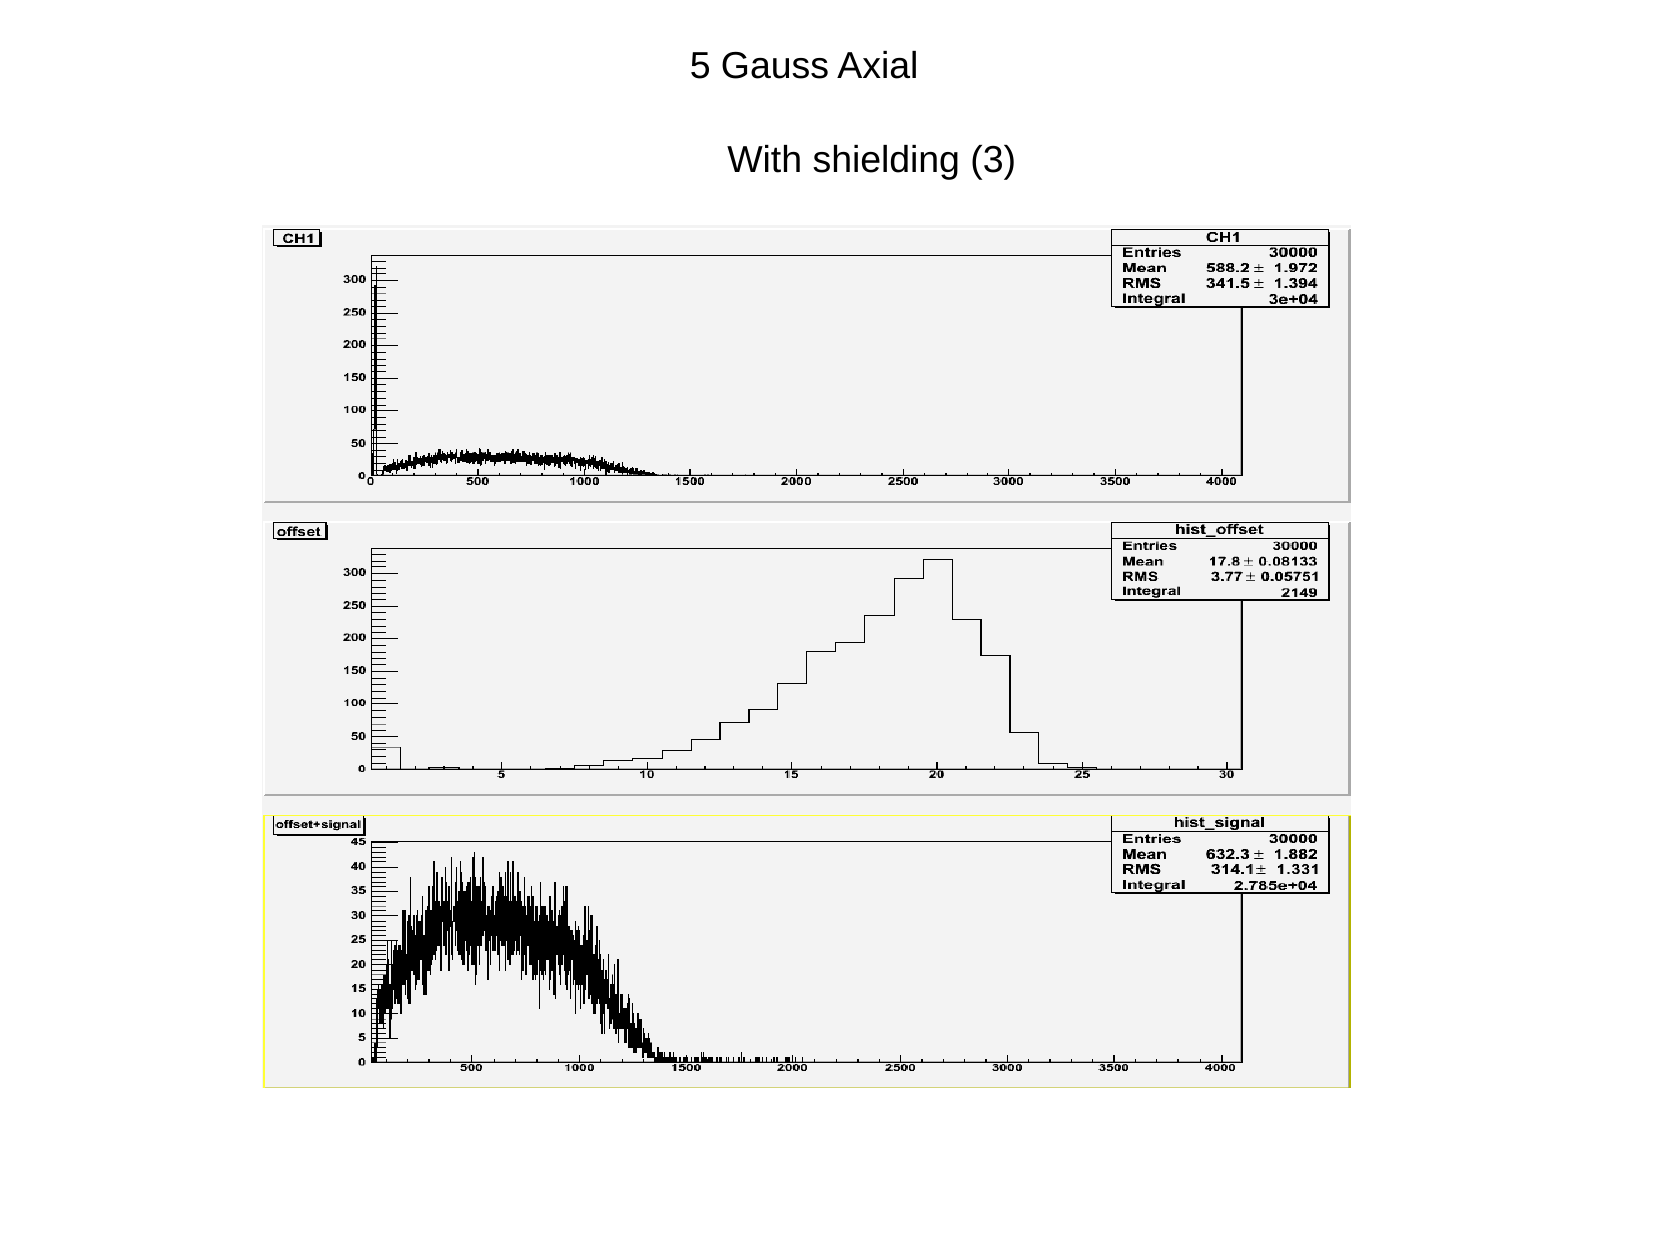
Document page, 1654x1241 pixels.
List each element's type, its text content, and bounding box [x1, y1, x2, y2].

text_box With shielding (3) [712, 130, 1051, 188]
picture [262, 225, 1351, 1088]
text_box 5 Gauss Axial [675, 37, 1126, 95]
